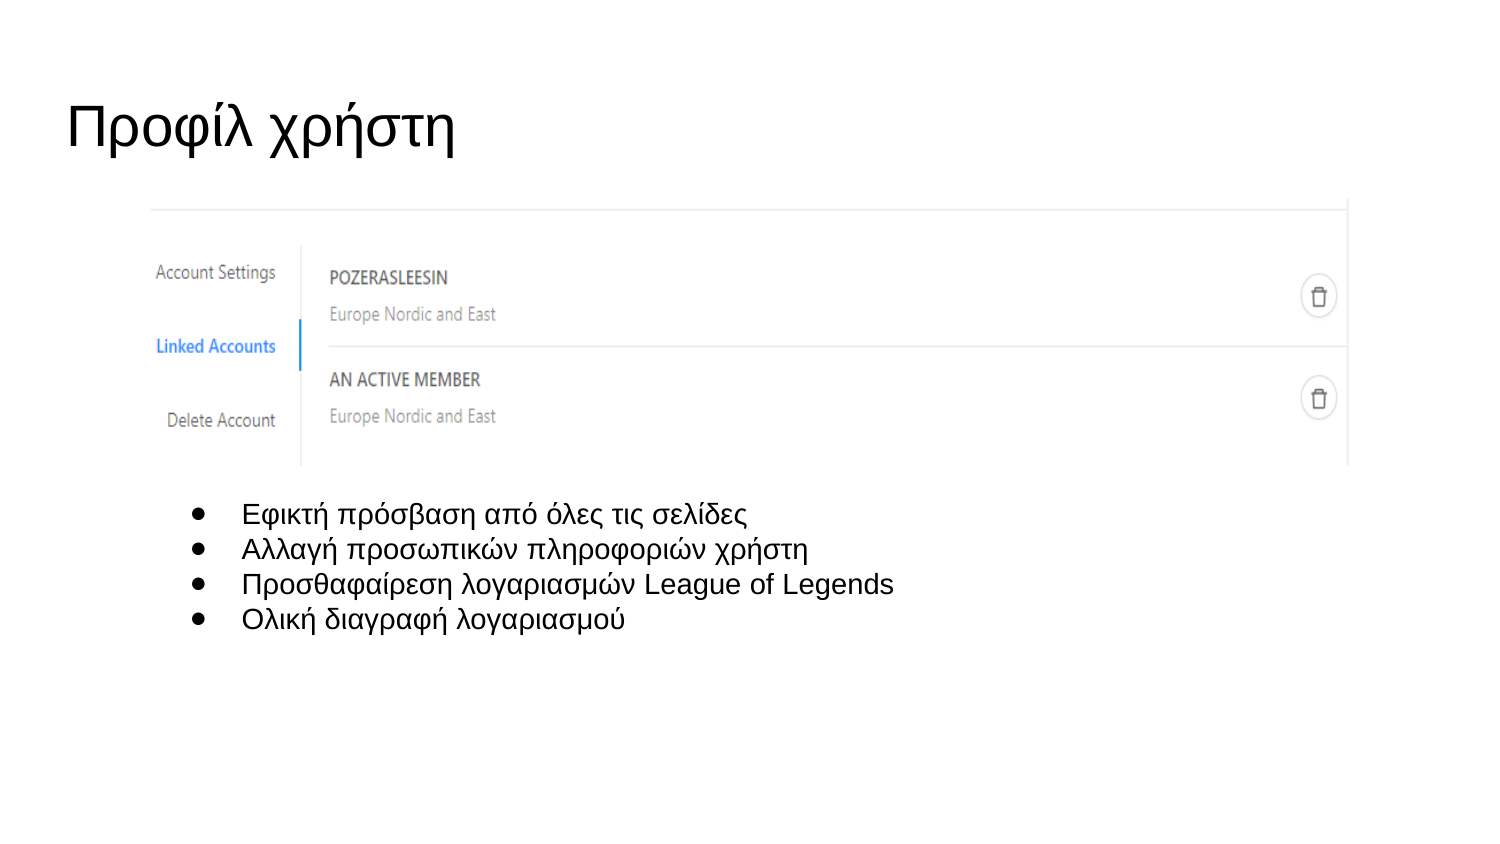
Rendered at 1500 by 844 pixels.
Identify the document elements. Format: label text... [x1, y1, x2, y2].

text_box Εφικτή πρόσβαση από όλες τις σελίδες Αλλαγή προσωπικών πληροφοριών χρήστη Προσθαφαίρεση λογαριασμών League of Legends Ολική διαγραφή λογαριασμού [151, 480, 1349, 793]
title Προφίλ χρήστη [51, 72, 1449, 167]
picture [151, 198, 1349, 466]
